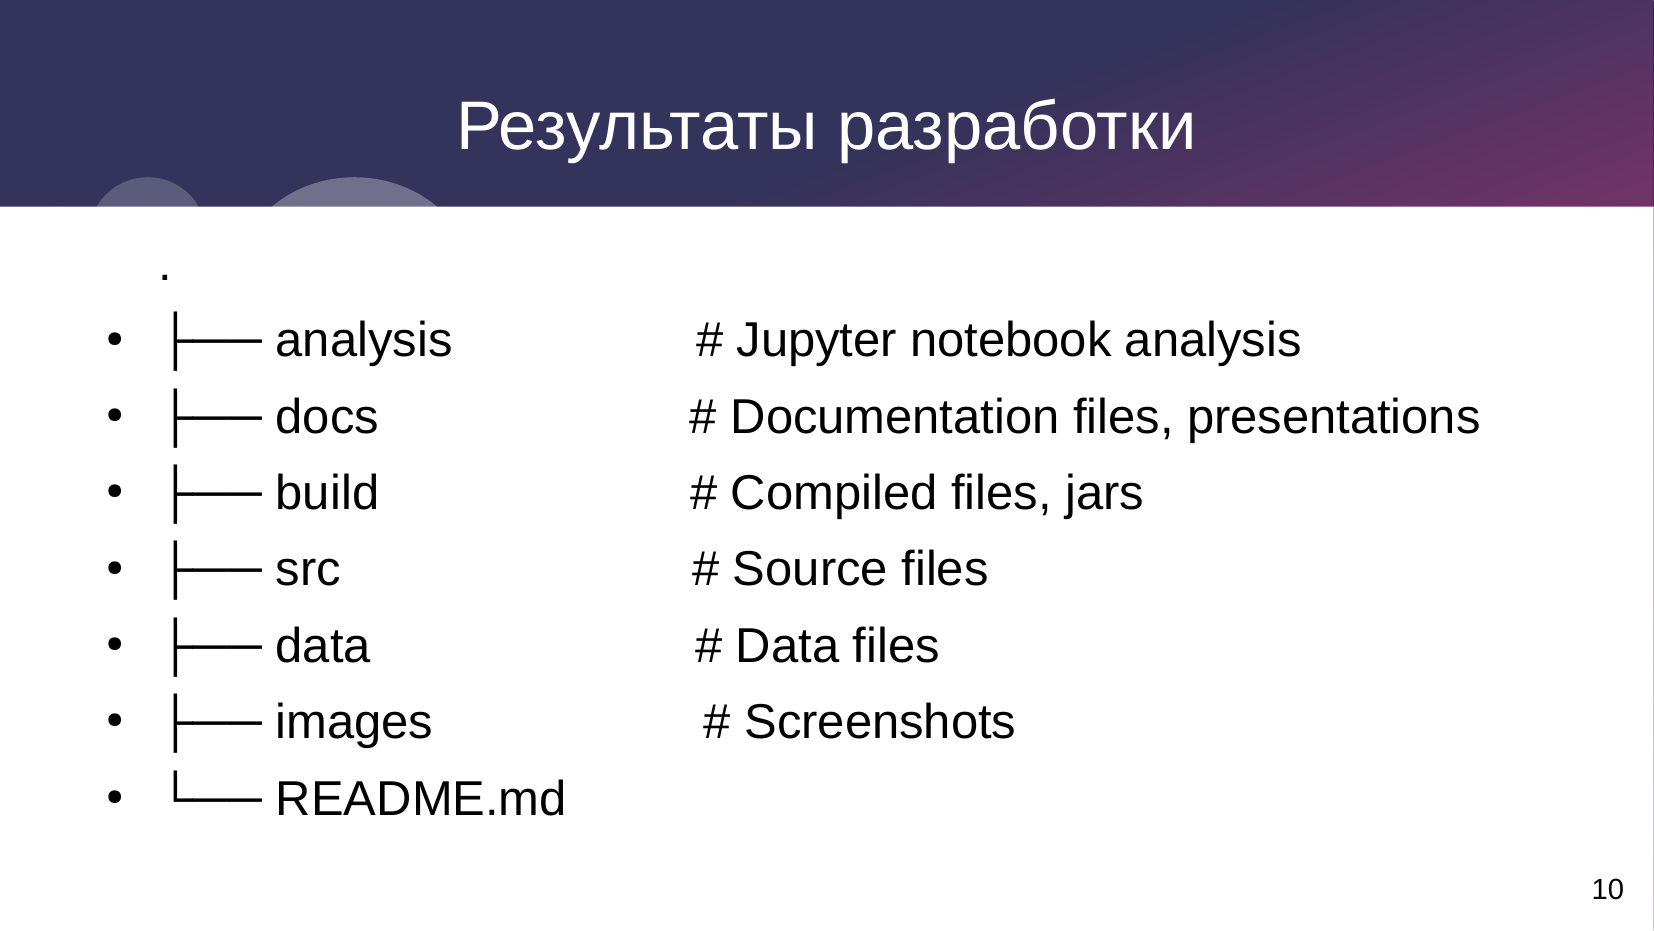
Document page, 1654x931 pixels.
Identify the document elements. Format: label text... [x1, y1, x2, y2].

title Результаты разработки [88, 44, 1565, 207]
list . ├── analysis # Jupyter notebook analysis ├── docs # Documentation files, presentations ├── build # Compiled files, jars ├── src # Source files ├── data # Data files ├── images # Screenshots └── README.md [88, 236, 1565, 827]
